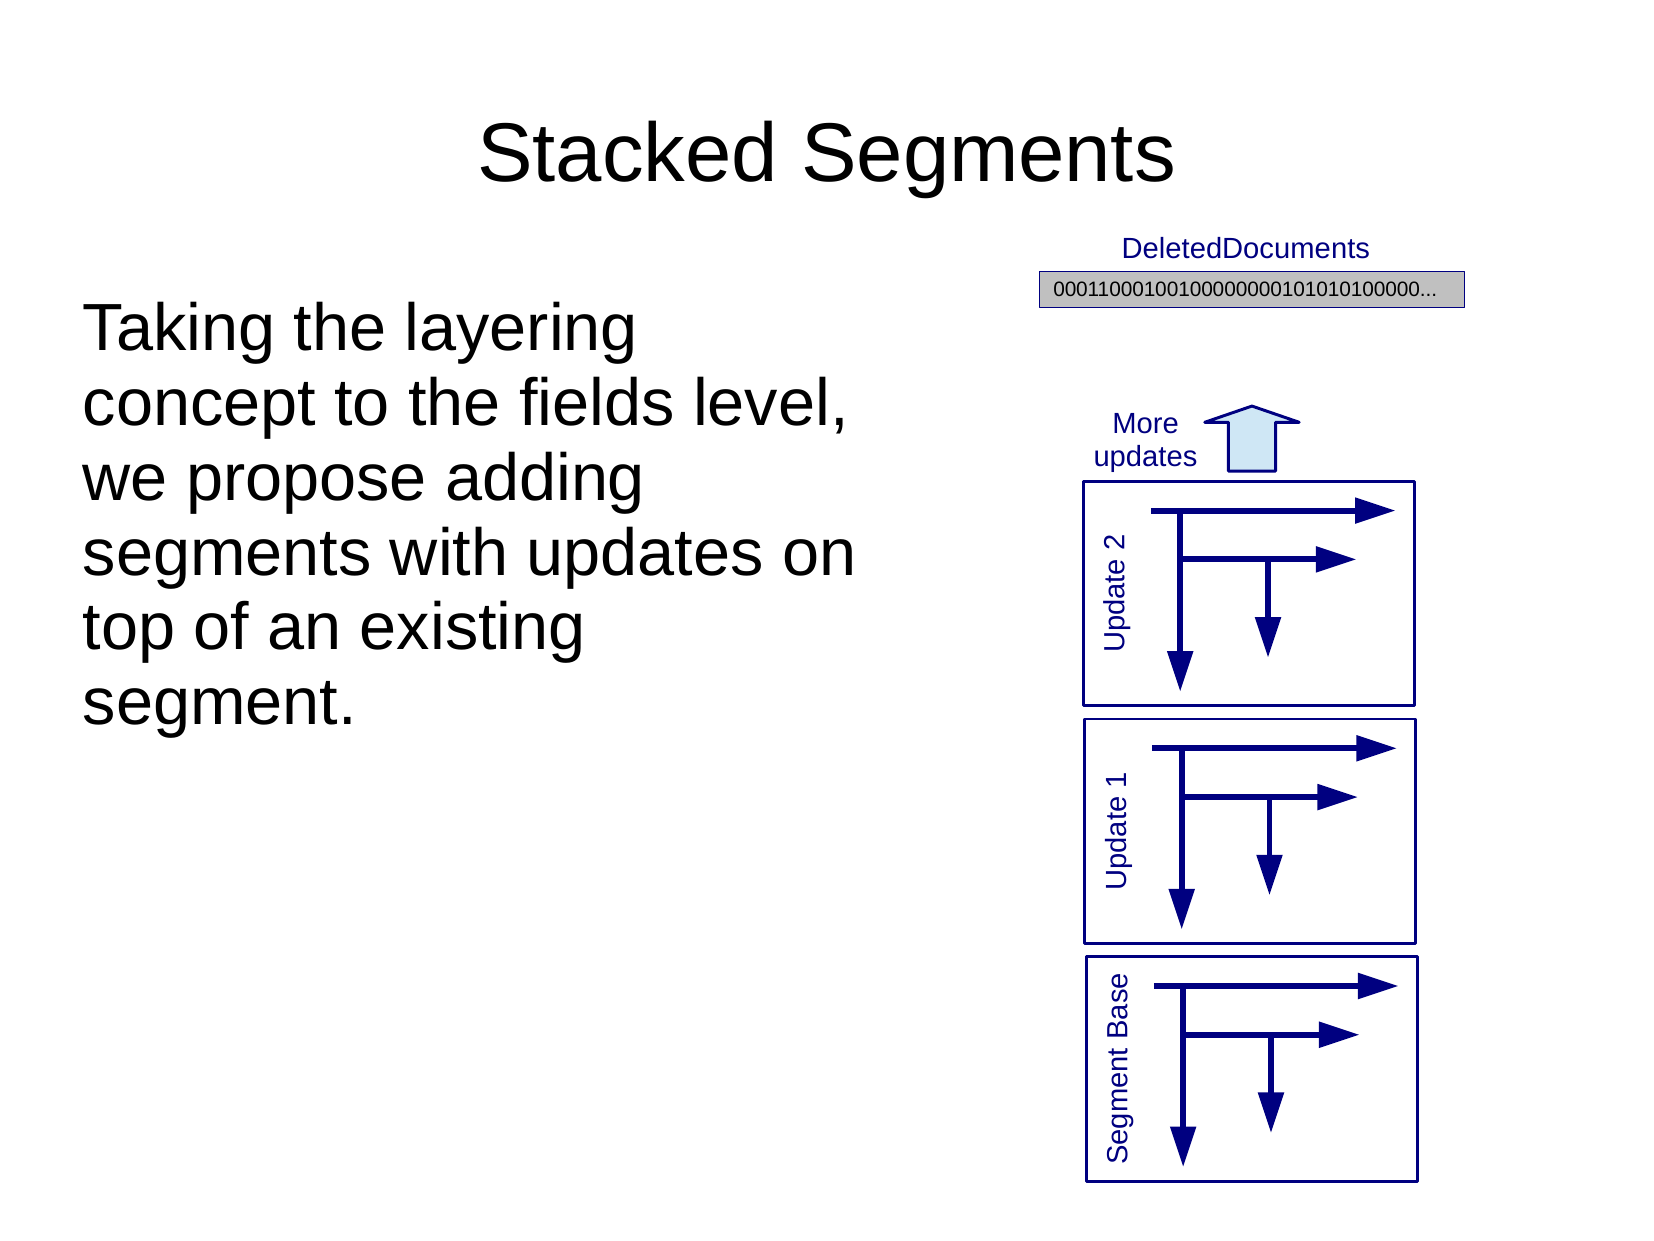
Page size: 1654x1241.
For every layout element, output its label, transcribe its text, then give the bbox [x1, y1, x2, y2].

list Taking the layering concept to the fields level, we propose adding segments with updates on top of an existing segment. [82, 290, 875, 1123]
text_box 00011000100100000000101010100000... [1039, 271, 1465, 308]
text_box More updates [1062, 400, 1229, 481]
text_box DeletedDocuments [1062, 224, 1430, 273]
text_box Update 1 [1084, 718, 1416, 944]
title Stacked Segments [82, 49, 1571, 257]
text_box Segment Base [1086, 956, 1418, 1182]
text_box Update 2 [1083, 481, 1415, 706]
text_box [1229, 406, 1300, 472]
